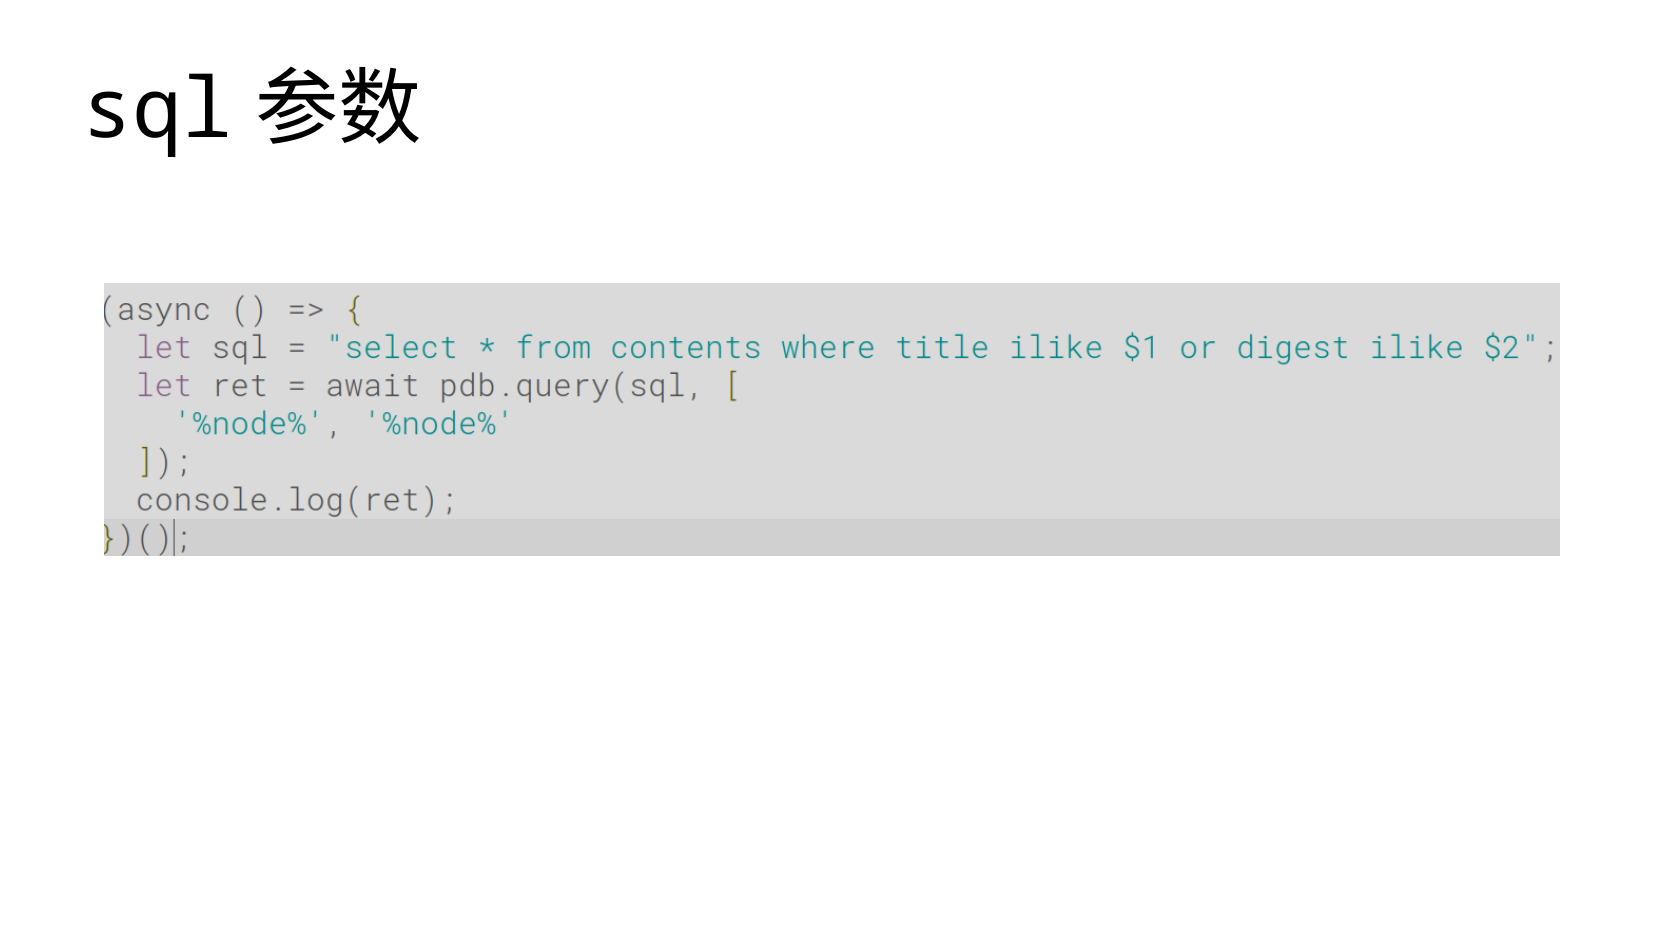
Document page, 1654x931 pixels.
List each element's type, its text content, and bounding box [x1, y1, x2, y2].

title sql参数 [82, 37, 1571, 166]
picture [104, 283, 1560, 556]
